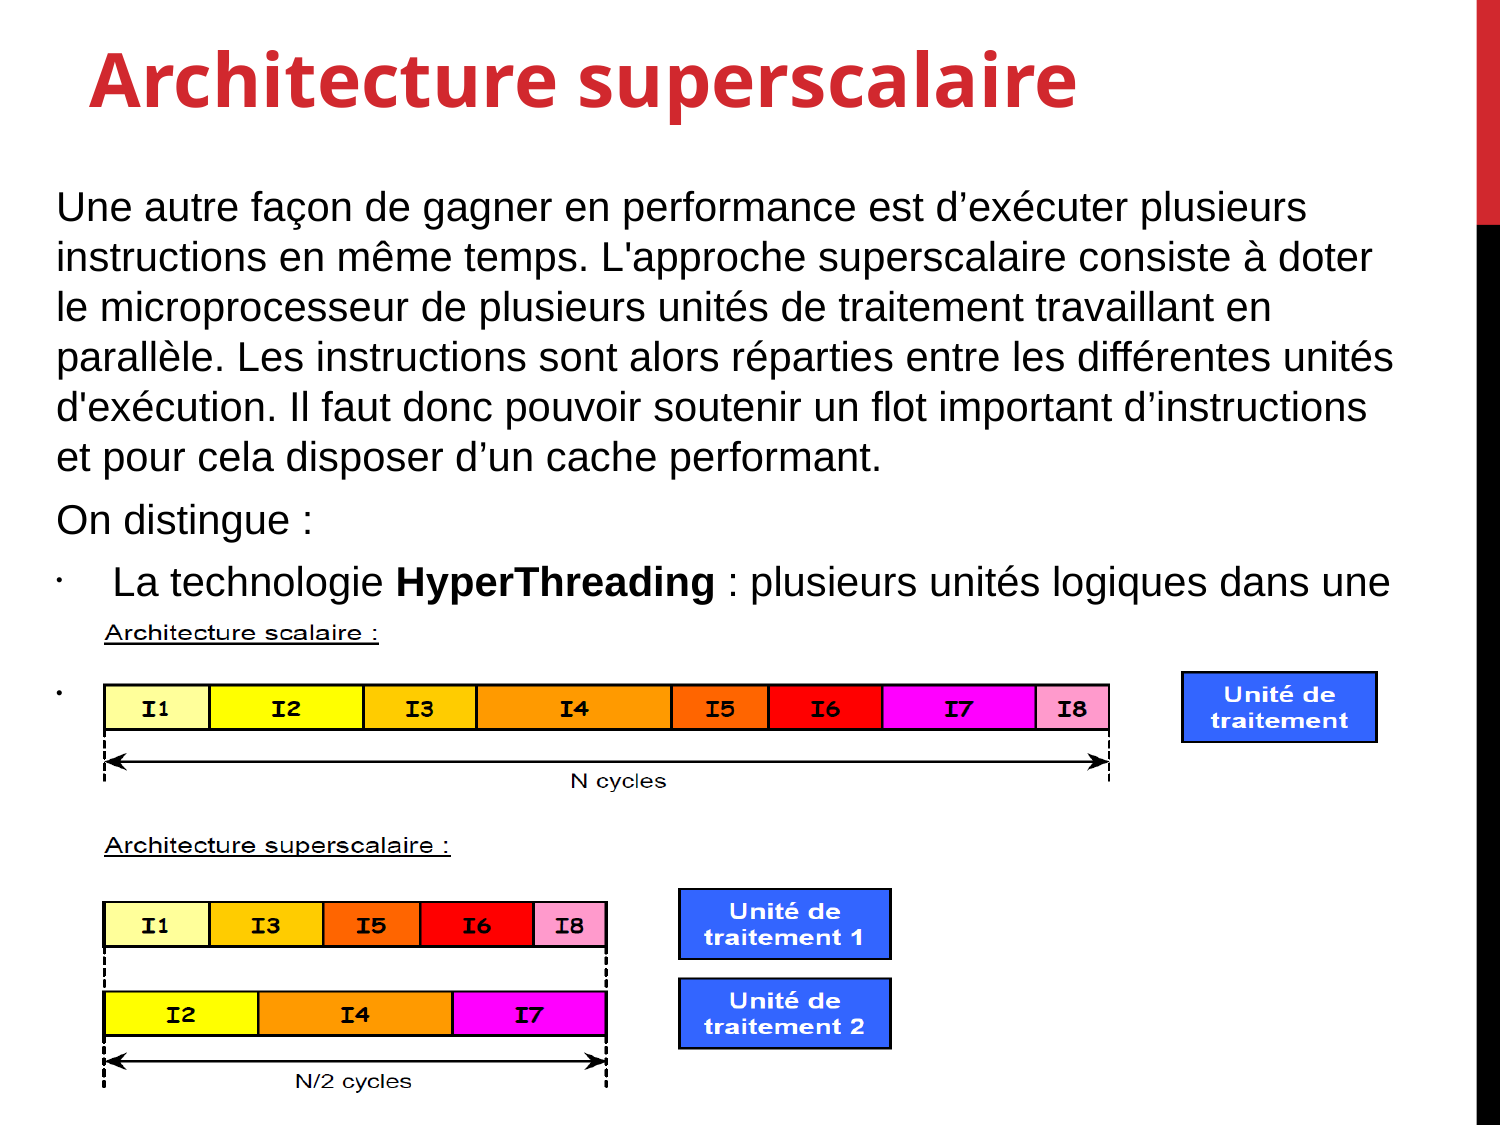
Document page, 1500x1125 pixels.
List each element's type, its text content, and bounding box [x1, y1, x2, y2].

picture [77, 609, 1400, 1106]
title Architecture superscalaire [75, 25, 1436, 173]
list Une autre façon de gagner en performance est d’exécuter plusieurs instructions en même temps. L'approche superscalaire consiste à doter le microprocesseur de plusieurs unités de traitement travaillant en parallèle. Les instructions sont alors réparties entre les différentes unités d'exécution. Il faut donc pouvoir soutenir un flot important d’instructions et pour cela disposer d’un cache performant. On distingue : La technologie HyperThreading : plusieurs unités logiques dans une unité physique. La technologie multi-cœur : plusieurs unités physiques. [41, 172, 1424, 575]
